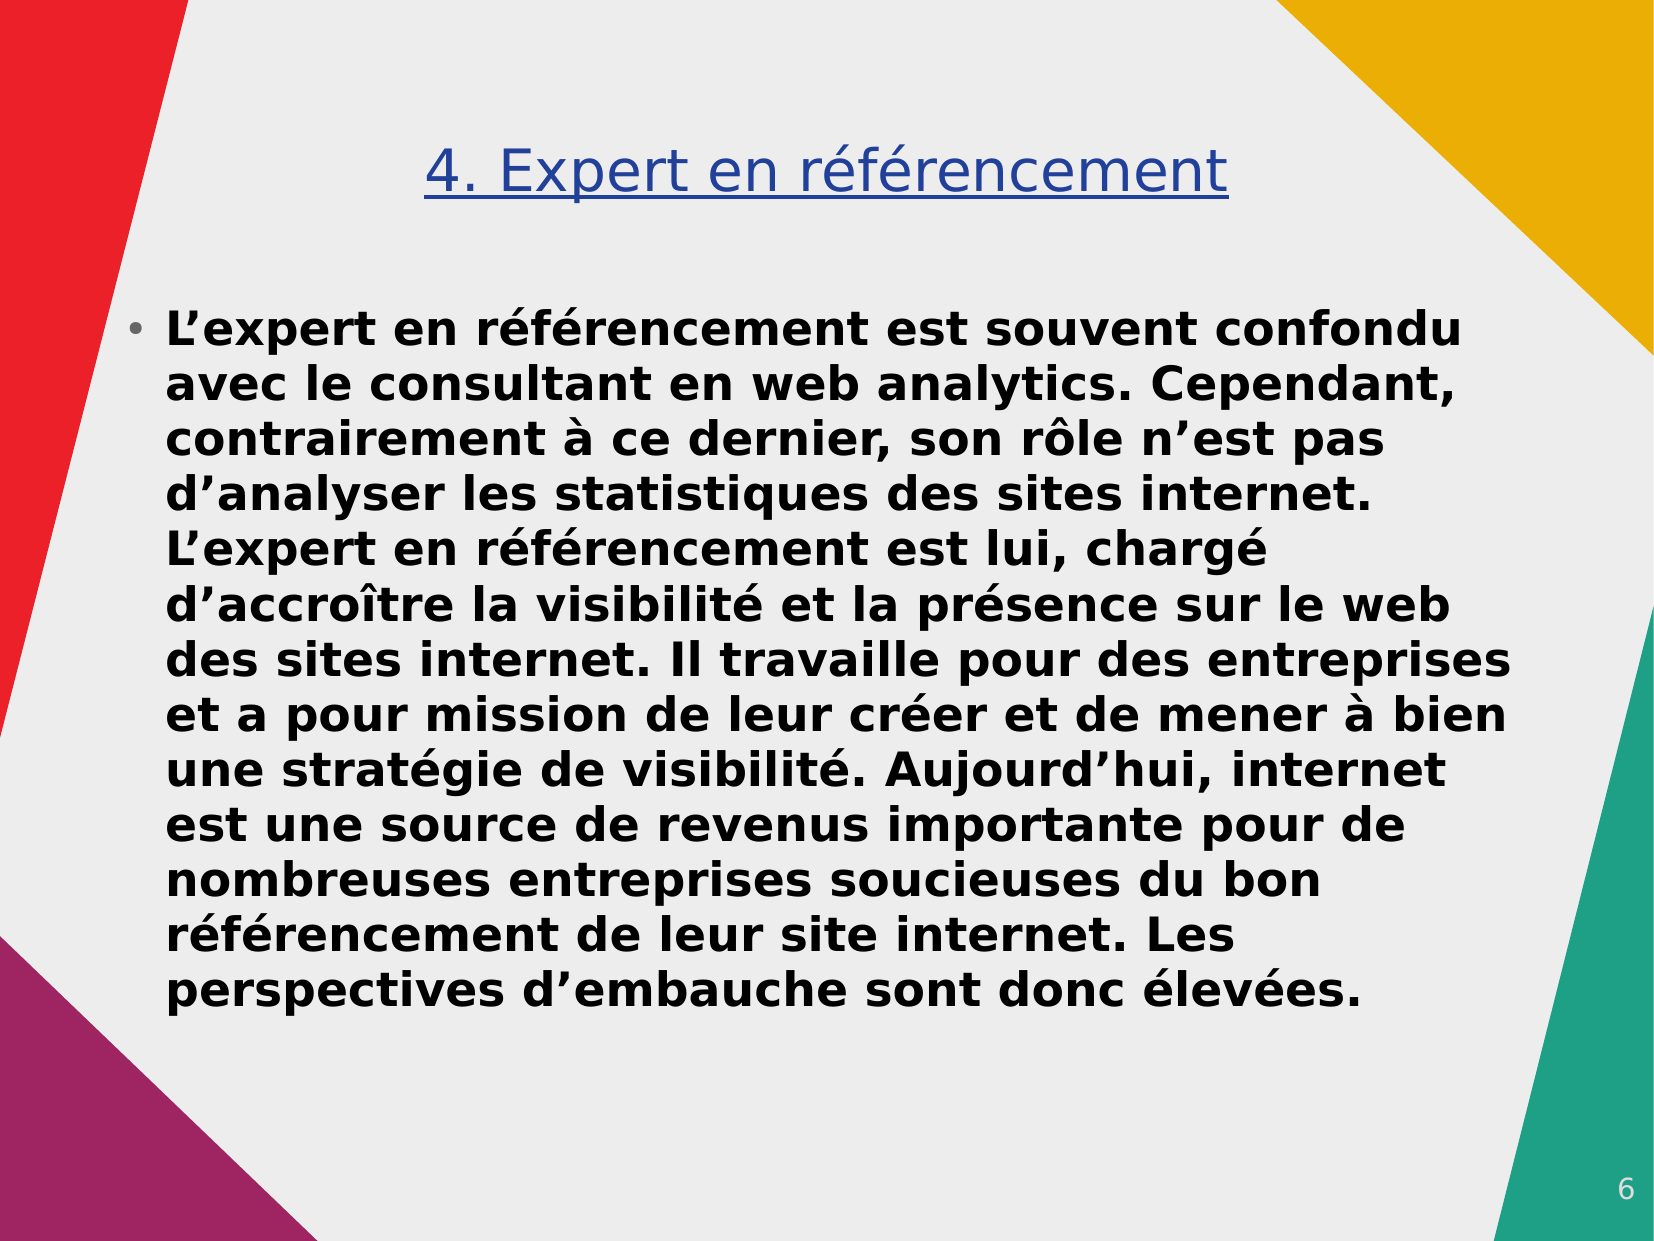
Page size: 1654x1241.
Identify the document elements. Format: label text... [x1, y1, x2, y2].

title 4. Expert en référencement [114, 73, 1539, 271]
list L’expert en référencement est souvent confondu avec le consultant en web analytics. Cependant, contrairement à ce dernier, son rôle n’est pas d’analyser les statistiques des sites internet. L’expert en référencement est lui, chargé d’accroître la visibilité et la présence sur le web des sites internet. Il travaille pour des entreprises et a pour mission de leur créer et de mener à bien une stratégie de visibilité. Aujourd’hui, internet est une source de revenus importante pour de nombreuses entreprises soucieuses du bon référencement de leur site internet. Les perspectives d’embauche sont donc élevées. [114, 302, 1539, 1033]
